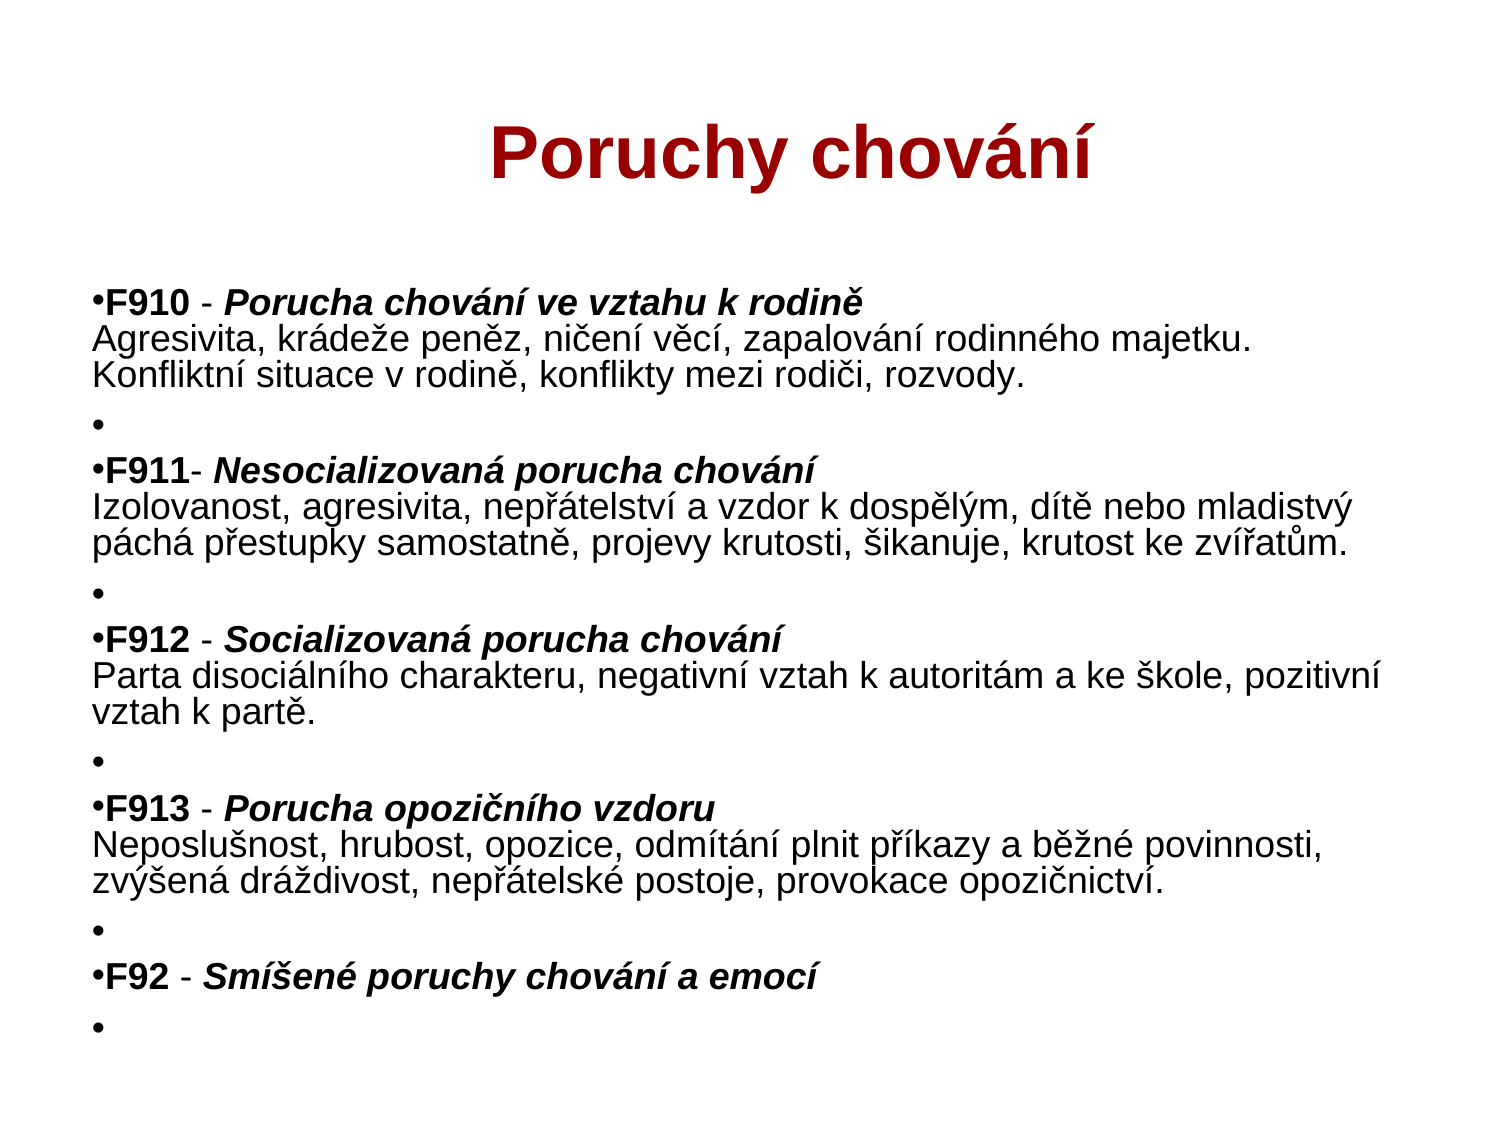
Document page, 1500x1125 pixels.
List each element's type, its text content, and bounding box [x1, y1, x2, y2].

title Poruchy chování [135, 54, 1449, 243]
list F910 - Porucha chování ve vztahu k rodině Agresivita, krádeže peněz, ničení věcí, zapalování rodinného majetku. Konfliktní situace v rodině, konflikty mezi rodiči, rozvody. F911- Nesocializovaná porucha chování Izolovanost, agresivita, nepřátelství a vzdor k dospělým, dítě nebo mladistvý páchá přestupky samostatně, projevy krutosti, šikanuje, krutost ke zvířatům. F912 - Socializovaná porucha chování Parta disociálního charakteru, negativní vztah k autoritám a ke škole, pozitivní vztah k partě. F913 - Porucha opozičního vzdoru Neposlušnost, hrubost, opozice, odmítání plnit příkazy a běžné povinnosti, zvýšená dráždivost, nepřátelské postoje, provokace opozičnictví. F92 - Smíšené poruchy chování a emocí [76, 278, 1427, 1022]
